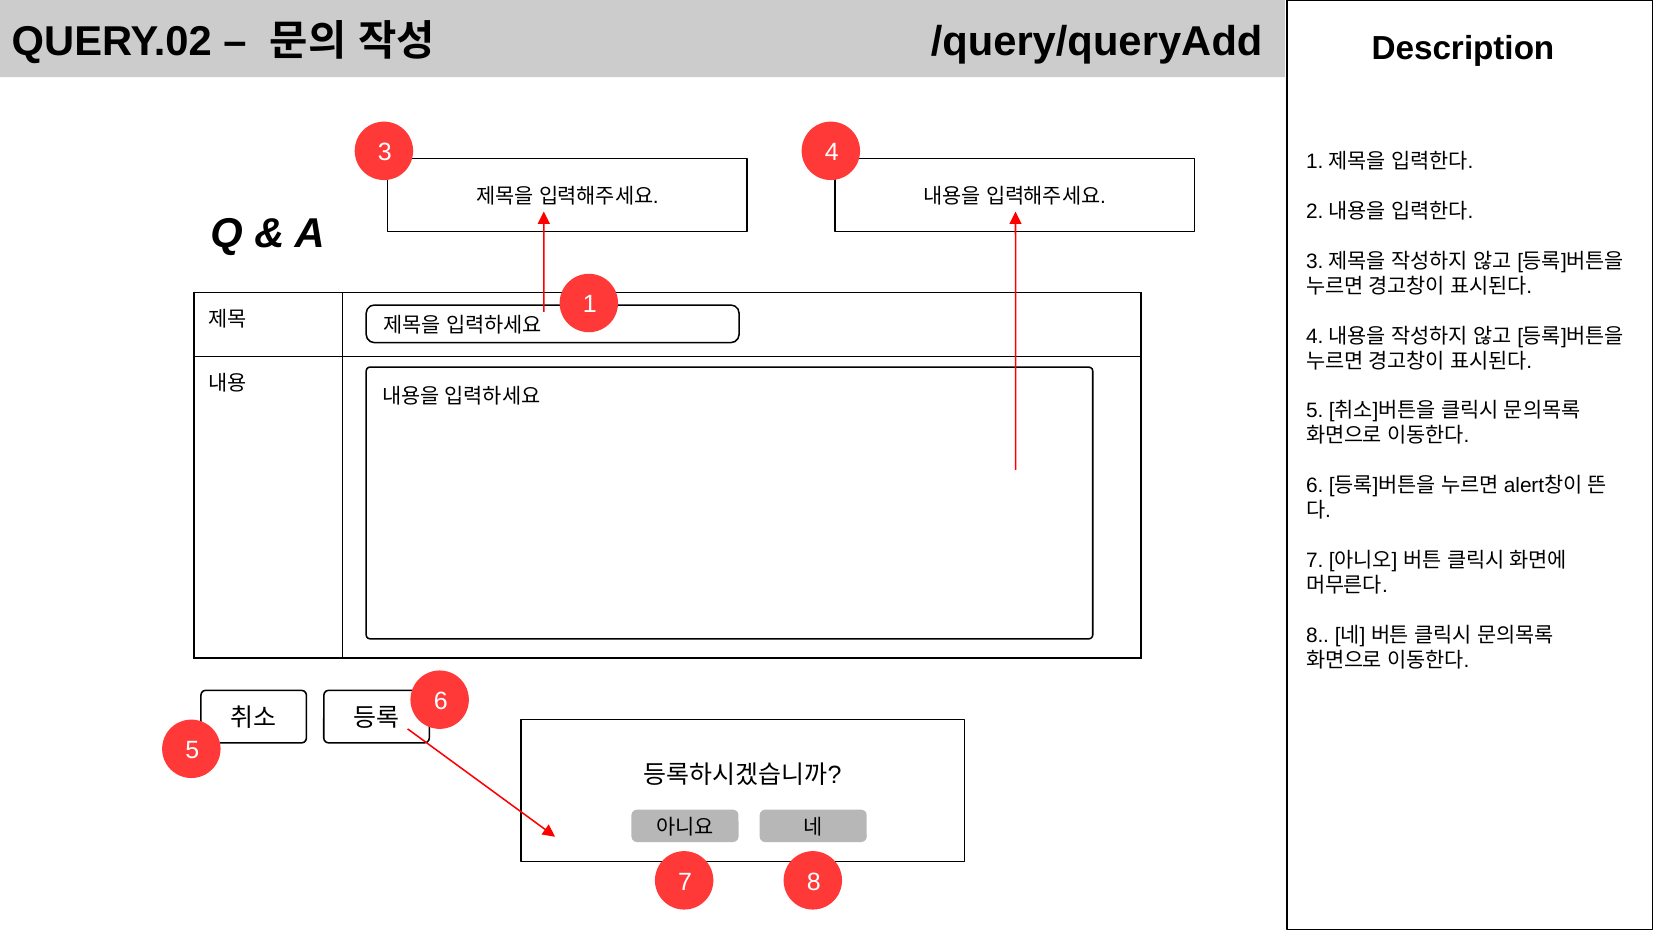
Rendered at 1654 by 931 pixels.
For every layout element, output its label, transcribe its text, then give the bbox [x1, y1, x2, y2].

text_box 4 [801, 121, 861, 181]
text_box [1287, 0, 1653, 930]
text_box 1. 제목을 입력한다. 2. 내용을 입력한다. 3. 제목을 작성하지 않고 [등록]버튼을 누르면 경고창이 표시된다. 4. 내용을 작성하지 않고 [등록]버튼을 누르면 경고창이 표시된다. 5. [취소]버튼을 클릭시 문의목록 화면으로 이동한다. 6. [등록]버튼을 누르면 alert창이 뜬다. 7. [아니오] 버튼 클릭시 화면에 머무른다. 8.. [네] 버튼 클릭시 문의목록 화면으로 이동한다. [1291, 0, 1641, 923]
text_box 아니요 [631, 809, 739, 843]
table_header [1017, 293, 1140, 356]
text_box 5 [162, 719, 221, 779]
table_cell 내용 [195, 357, 342, 657]
text_box 내용을 입력하세요 [366, 367, 1093, 639]
table_cell [343, 357, 1140, 657]
text_box 6 [410, 670, 469, 729]
text_box 내용을 입력해주세요. [834, 158, 1195, 232]
text_box Description [1291, 18, 1635, 77]
text_box 취소 [200, 690, 307, 743]
table_header 제목 [195, 293, 342, 356]
table_header [545, 293, 561, 305]
text_box 등록하시겠습니까? [520, 719, 965, 862]
text_box 3 [354, 121, 414, 181]
text_box 8 [783, 851, 843, 910]
text_box 네 [759, 809, 867, 843]
text_box Q & A [193, 201, 342, 261]
text_box 1 [559, 273, 619, 333]
text_box 7 [654, 851, 714, 910]
text_box QUERY.02 – 문의 작성 /query/queryAdd [0, 0, 1285, 78]
text_box 등록 [323, 690, 430, 743]
text_box 제목을 입력하세요 [366, 305, 740, 343]
table_header [343, 293, 1014, 356]
text_box 제목을 입력해주세요. [387, 158, 748, 232]
